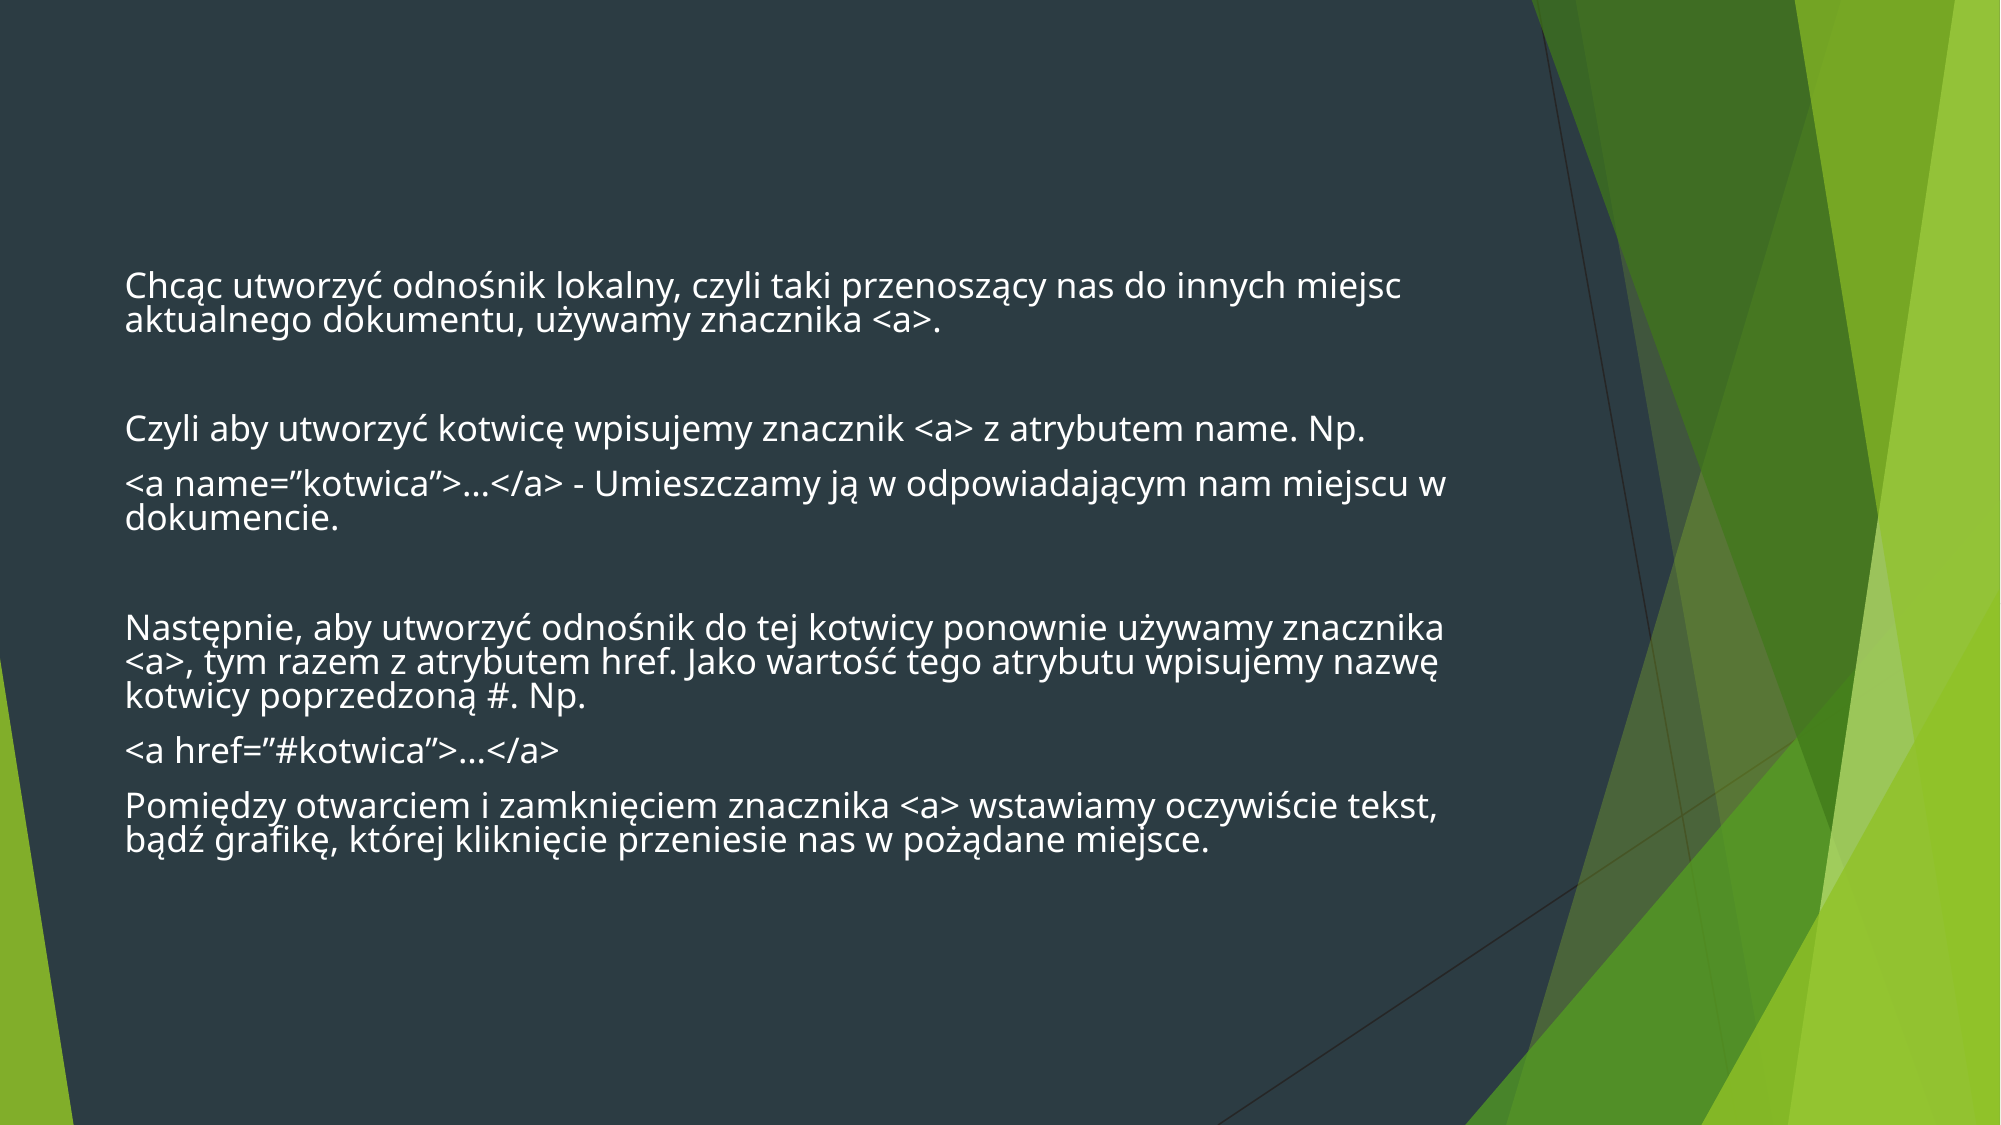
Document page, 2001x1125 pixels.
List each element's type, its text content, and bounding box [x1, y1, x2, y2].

list Chcąc utworzyć odnośnik lokalny, czyli taki przenoszący nas do innych miejsc aktualnego dokumentu, używamy znacznika <a>. Czyli aby utworzyć kotwicę wpisujemy znacznik <a> z atrybutem name. Np. <a name=”kotwica”>…</a> - Umieszczamy ją w odpowiadającym nam miejscu w dokumencie. Następnie, aby utworzyć odnośnik do tej kotwicy ponownie używamy znacznika <a>, tym razem z atrybutem href. Jako wartość tego atrybutu wpisujemy nazwę kotwicy poprzedzoną #. Np. <a href=”#kotwica”>…</a> Pomiędzy otwarciem i zamknięciem znacznika <a> wstawiamy oczywiście tekst, bądź grafikę, której kliknięcie przeniesie nas w pożądane miejsce. [109, 263, 1520, 901]
